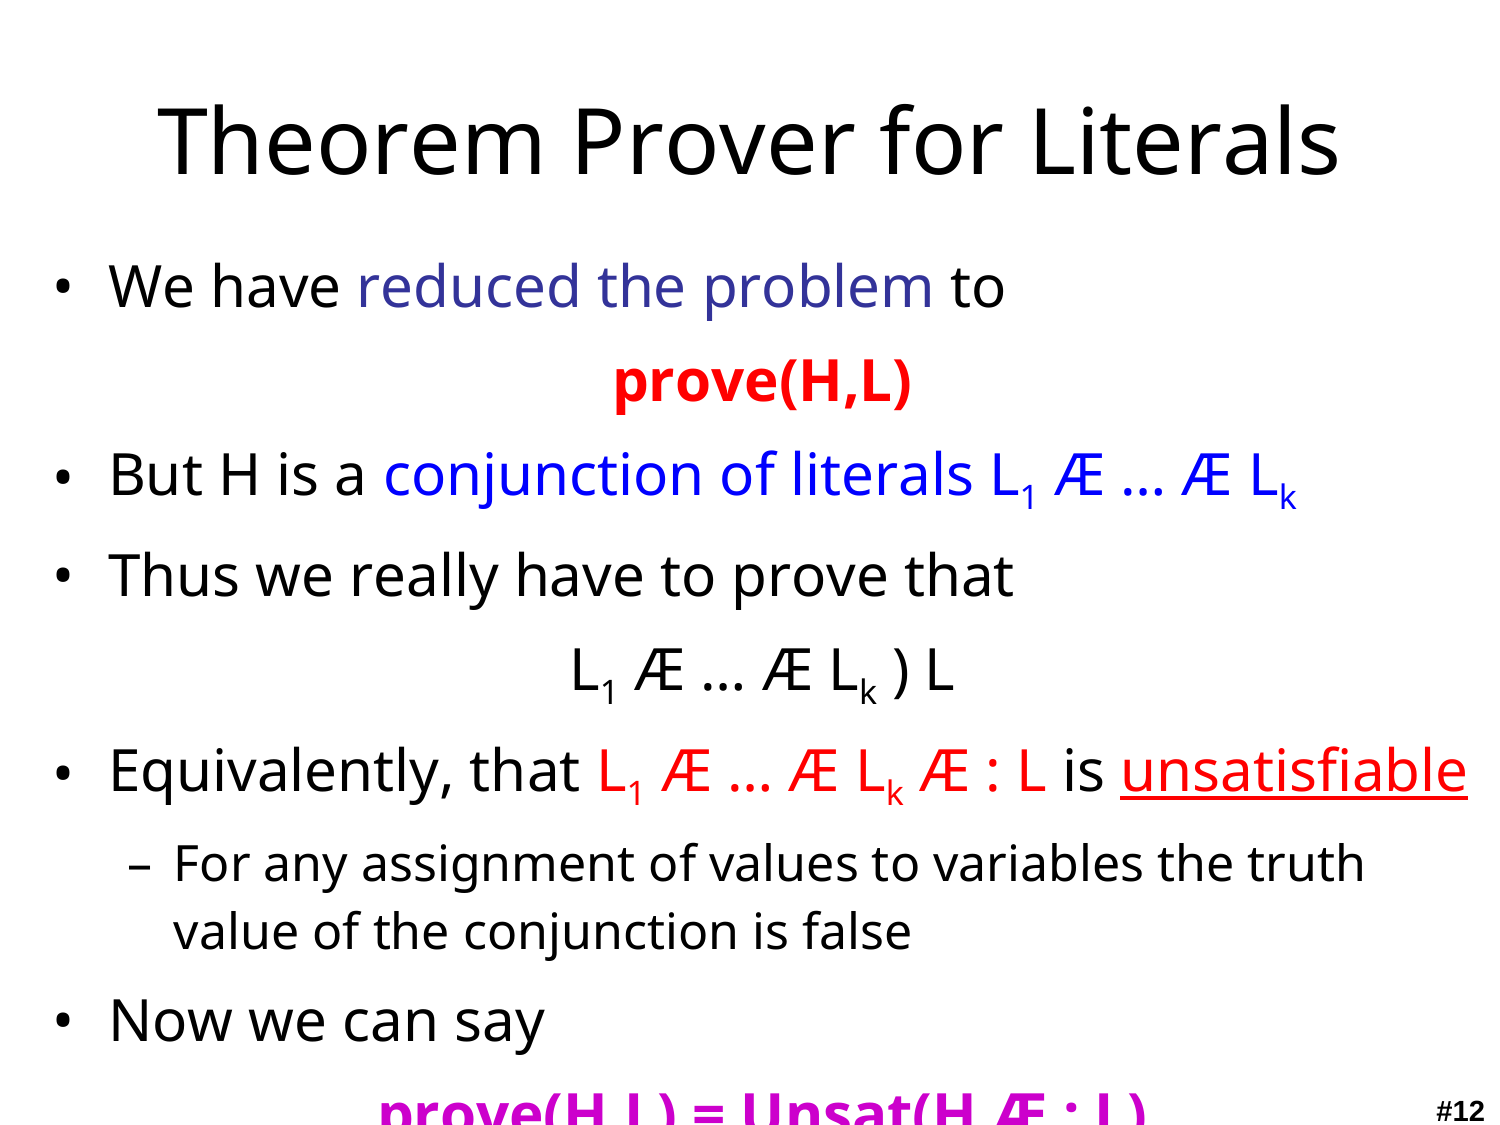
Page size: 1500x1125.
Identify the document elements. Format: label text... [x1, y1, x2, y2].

title Theorem Prover for Literals [24, 45, 1476, 233]
list We have reduced the problem to prove(H,L) But H is a conjunction of literals L1 Æ … Æ Lk Thus we really have to prove that L1 Æ … Æ Lk ) L Equivalently, that L1 Æ … Æ Lk Æ : L is unsatisfiable For any assignment of values to variables the truth value of the conjunction is false Now we can say prove(H,L) = Unsat(H Æ : L) [37, 237, 1488, 1075]
